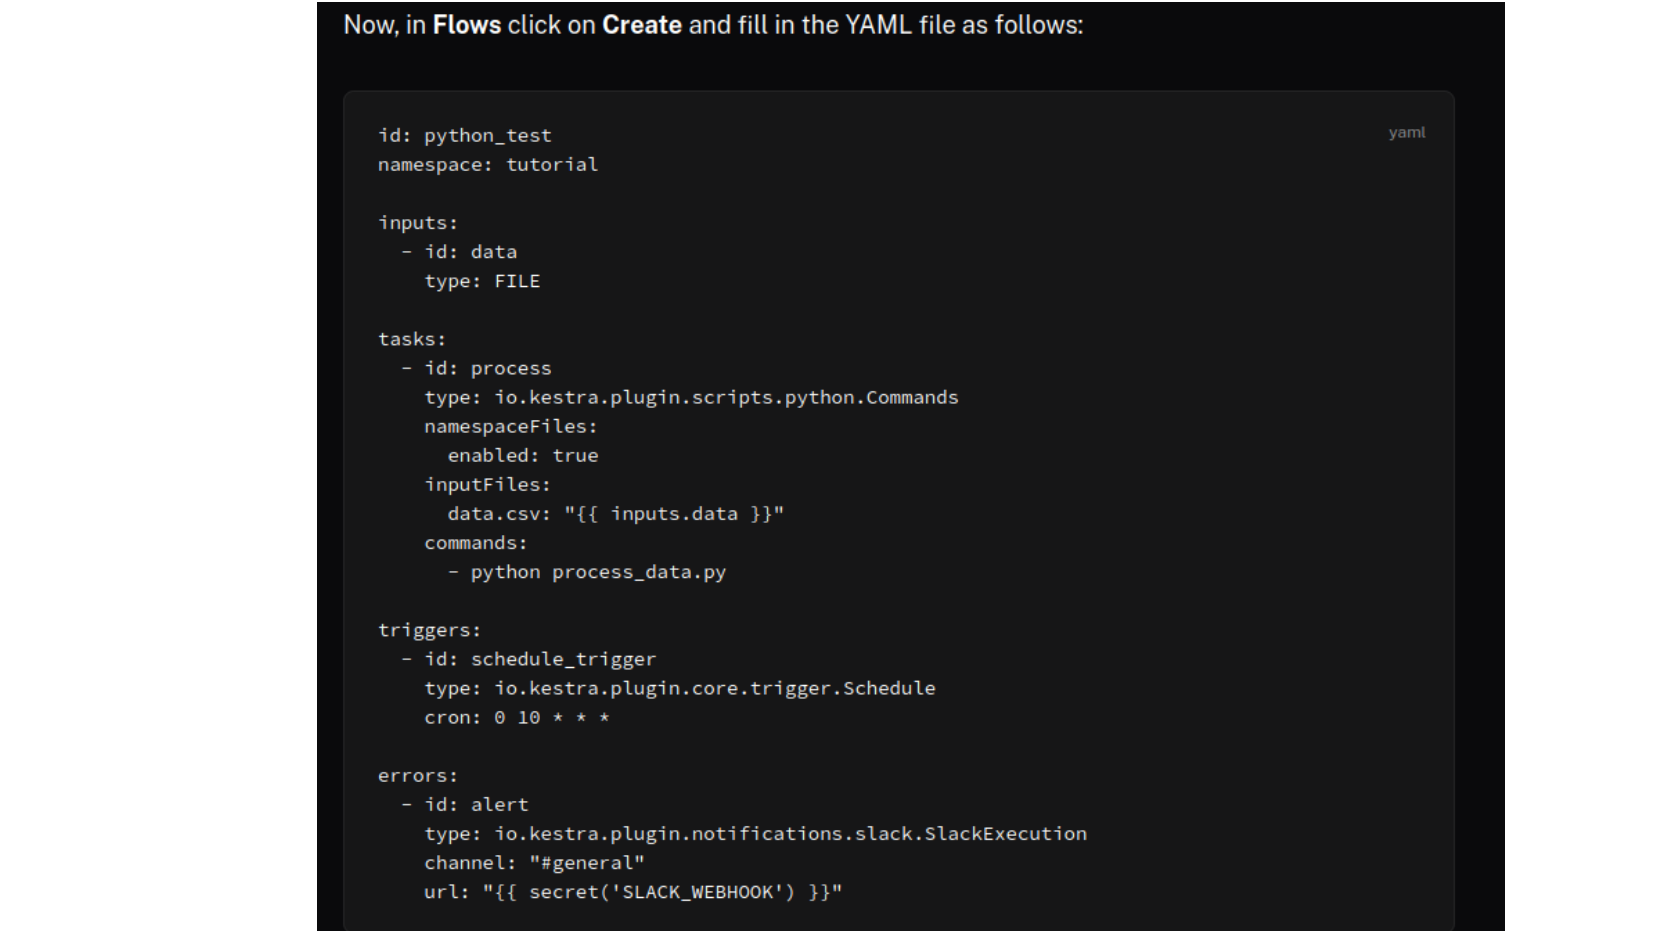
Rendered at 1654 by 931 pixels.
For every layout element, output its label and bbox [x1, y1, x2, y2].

picture [317, 2, 1505, 931]
